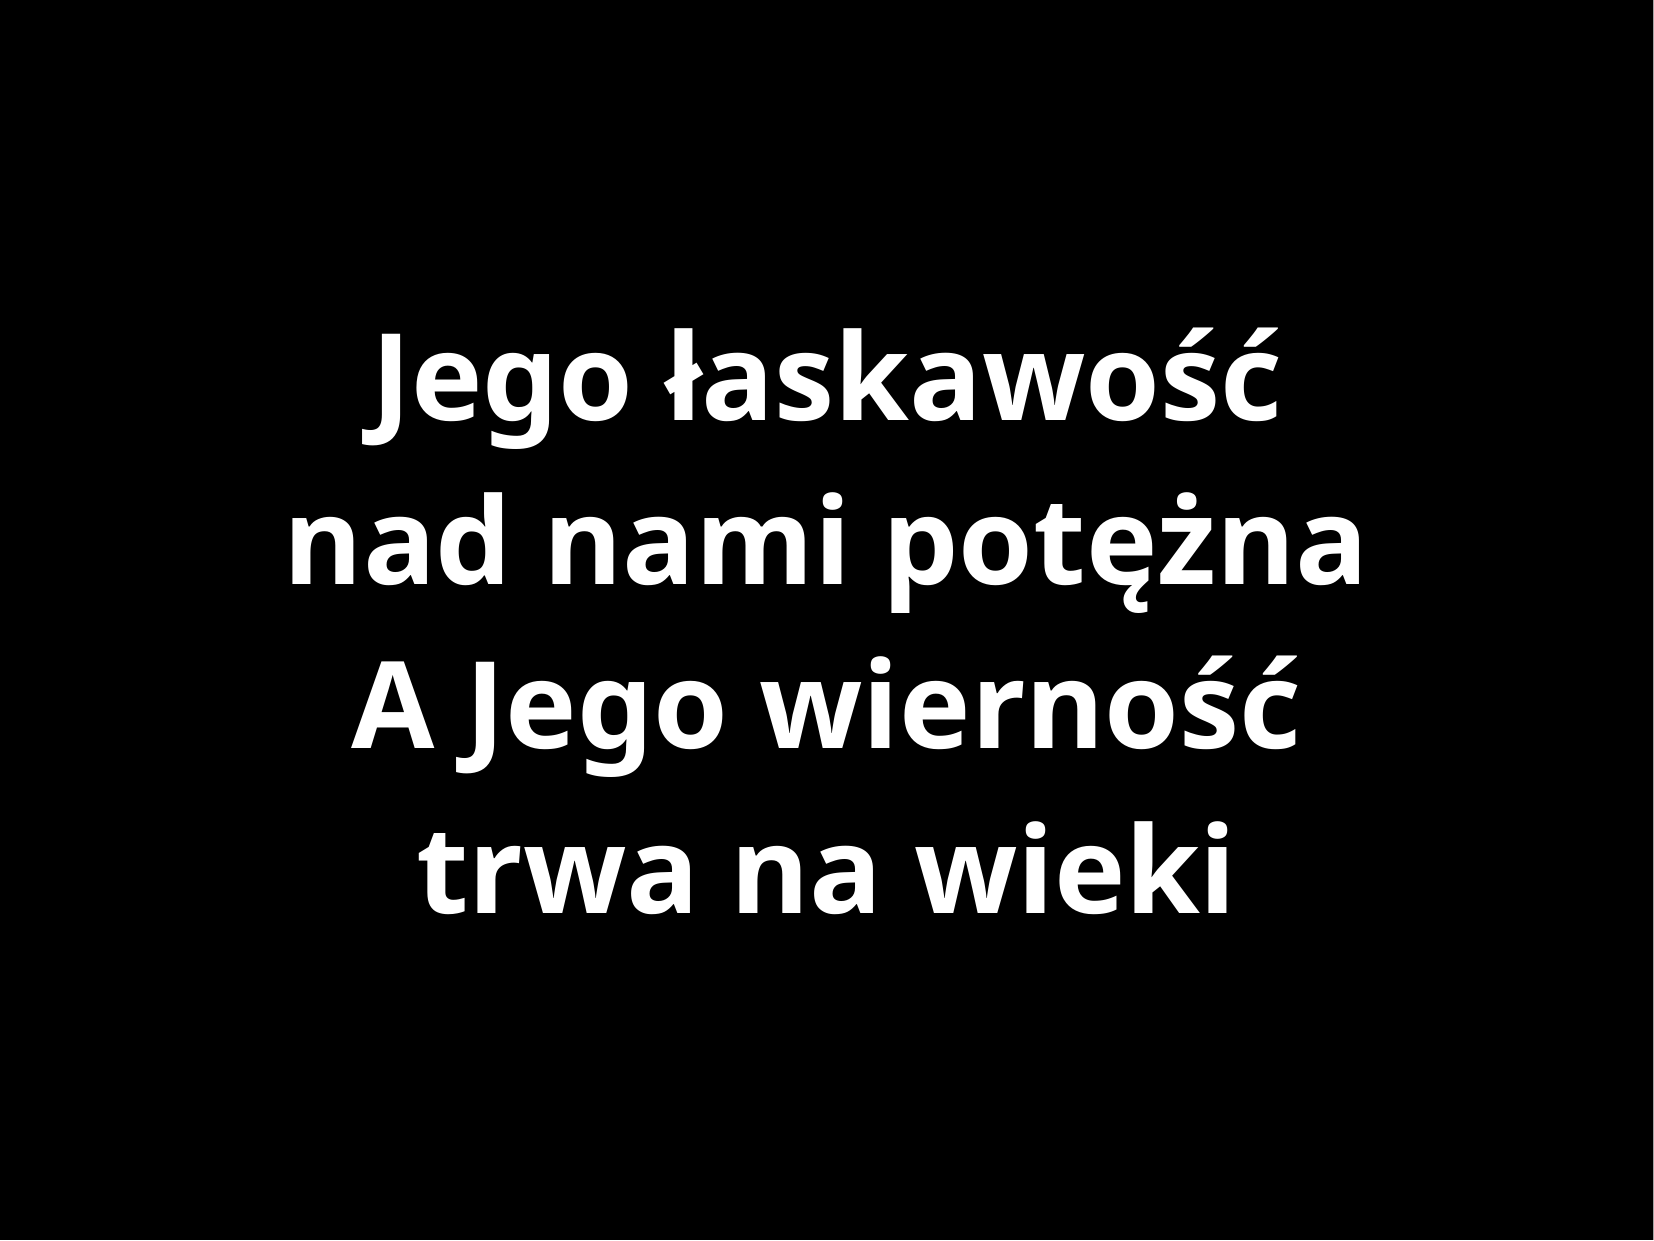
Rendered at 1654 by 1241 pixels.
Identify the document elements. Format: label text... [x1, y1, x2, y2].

title Jego łaskawość nad nami potężna A Jego wierność trwa na wieki [0, 0, 1654, 1241]
